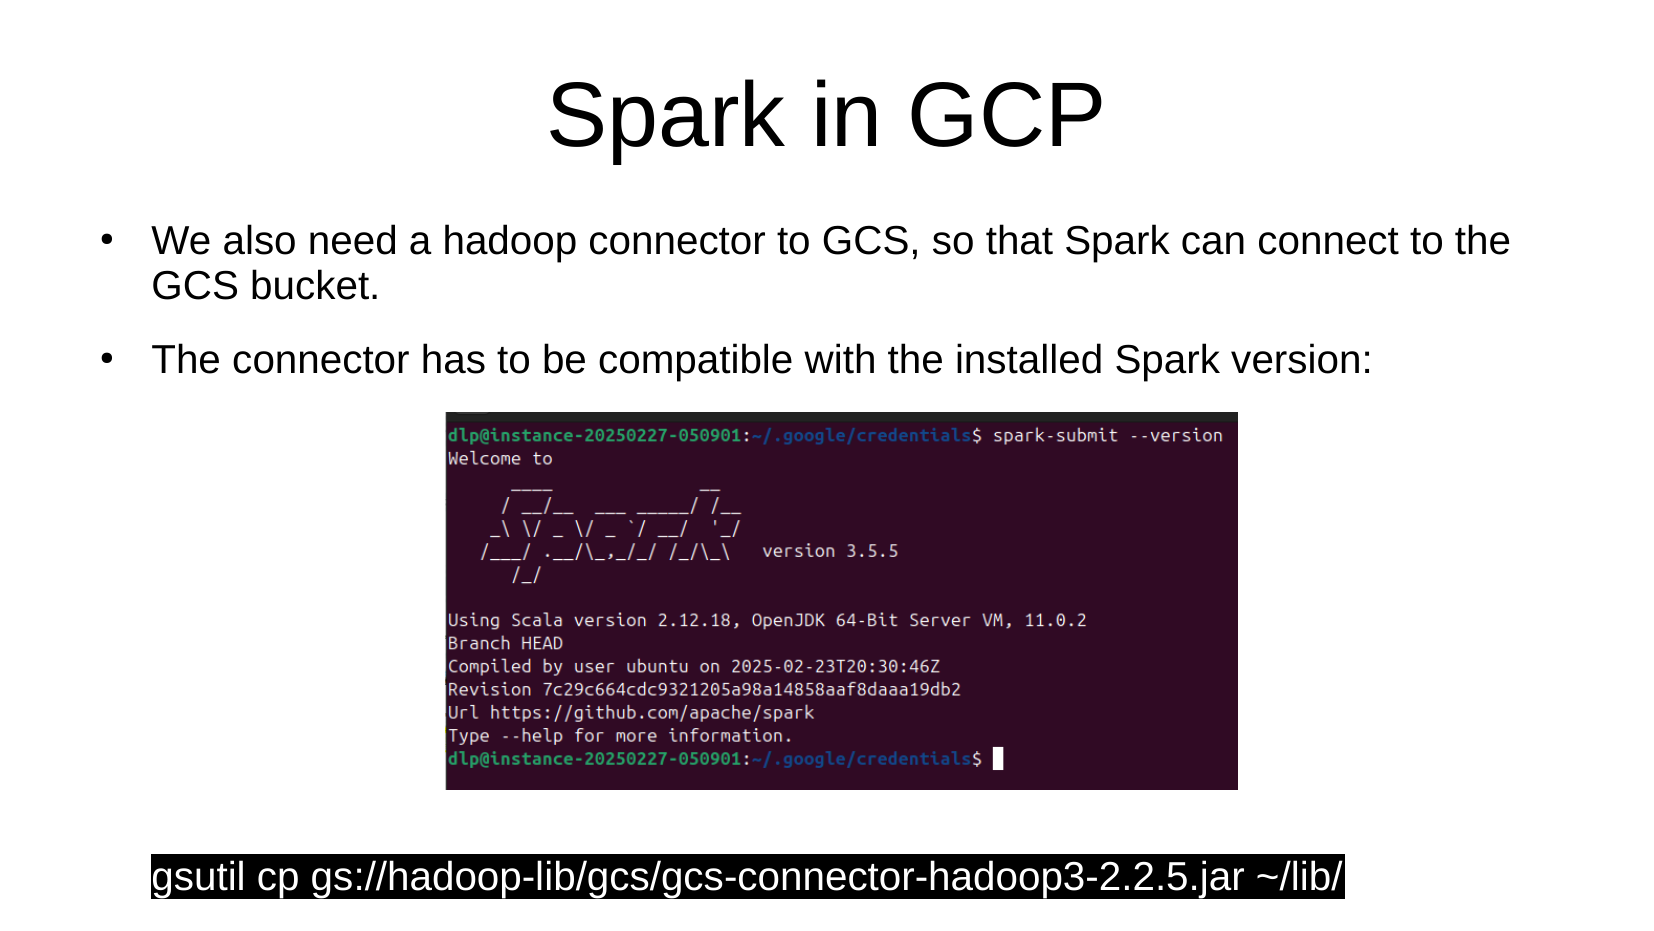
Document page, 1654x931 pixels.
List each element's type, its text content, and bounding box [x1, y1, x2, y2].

title Spark in GCP [82, 37, 1571, 193]
picture [445, 412, 1238, 790]
list We also need a hadoop connector to GCS, so that Spark can connect to the GCS bucket. The connector has to be compatible with the installed Spark version: gsutil cp gs://hadoop-lib/gcs/gcs-connector-hadoop3-2.2.5.jar ~/lib/ [82, 217, 1571, 901]
